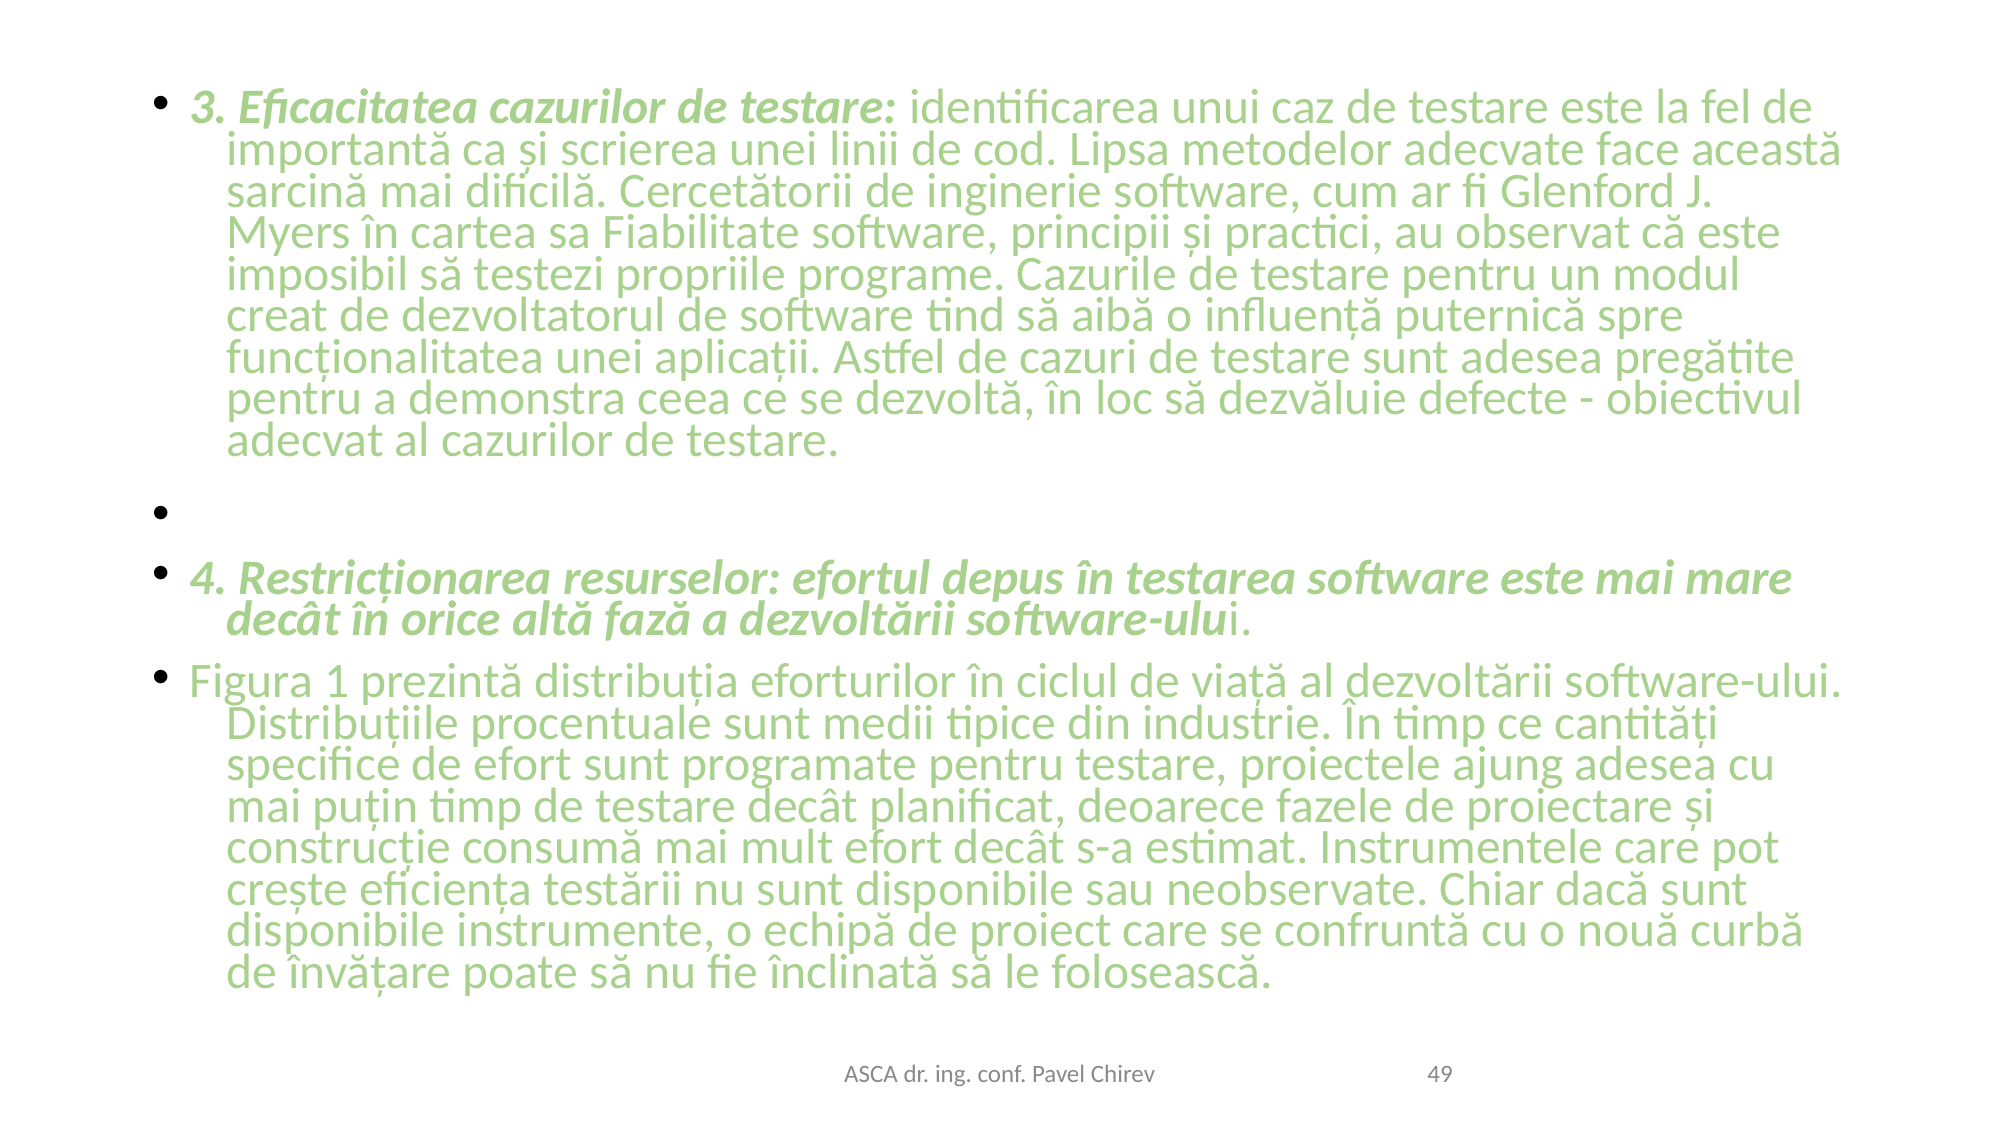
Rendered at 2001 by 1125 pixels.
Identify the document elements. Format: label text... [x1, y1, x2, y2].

text_box [1412, 1042, 1863, 1103]
text_box ASCA dr. ing. conf. Pavel Chirev [662, 1042, 1338, 1103]
list 3. Eficacitatea cazurilor de testare: identificarea unui caz de testare este la fel de importantă ca și scrierea unei linii de cod. Lipsa metodelor adecvate face această sarcină mai dificilă. Cercetătorii de inginerie software, cum ar fi Glenford J. Myers în cartea sa Fiabilitate software, principii și practici, au observat că este imposibil să testezi propriile programe. Cazurile de testare pentru un modul creat de dezvoltatorul de software tind să aibă o influență puternică spre funcționalitatea unei aplicații. Astfel de cazuri de testare sunt adesea pregătite pentru a demonstra ceea ce se dezvoltă, în loc să dezvăluie defecte - obiectivul adecvat al cazurilor de testare. 4. Restricționarea resurselor: efortul depus în testarea software este mai mare decât în orice altă fază a dezvoltării software-ului. Figura 1 prezintă distribuția eforturilor în ciclul de viață al dezvoltării software-ului. Distribuțiile procentuale sunt medii tipice din industrie. În timp ce cantități specifice de efort sunt programate pentru testare, proiectele ajung adesea cu mai puțin timp de testare decât planificat, deoarece fazele de proiectare și construcție consumă mai mult efort decât s-a estimat. Instrumentele care pot crește eficiența testării nu sunt disponibile sau neobservate. Chiar dacă sunt disponibile instrumente, o echipă de proiect care se confruntă cu o nouă curbă de învățare poate să nu fie înclinată să le folosească. [137, 83, 1863, 1014]
